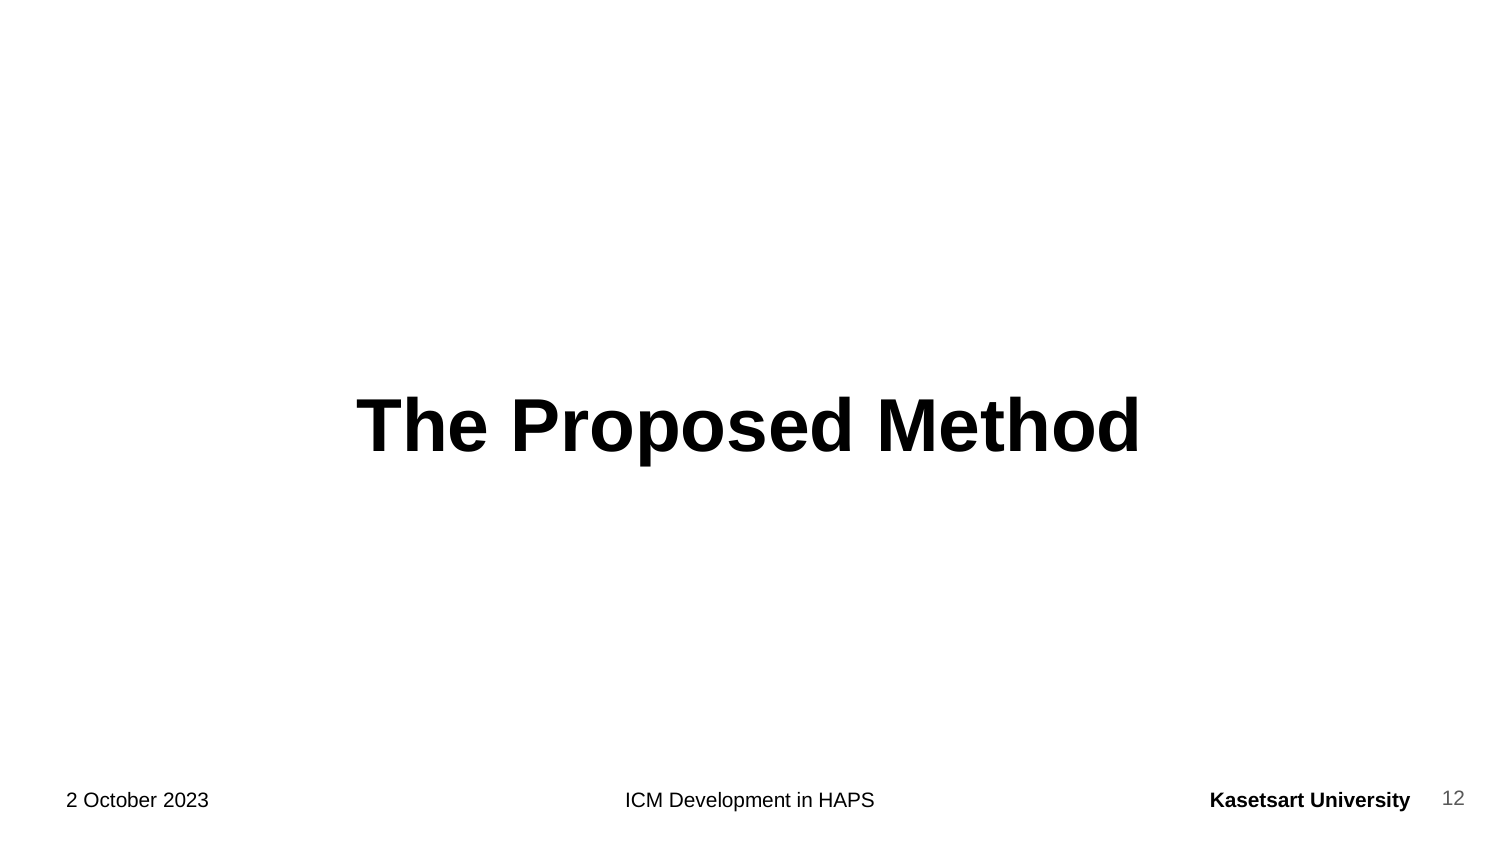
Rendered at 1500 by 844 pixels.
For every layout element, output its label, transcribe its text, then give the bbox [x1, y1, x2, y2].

slide_number <number> [1389, 764, 1480, 830]
title The Proposed Method [51, 352, 1449, 491]
